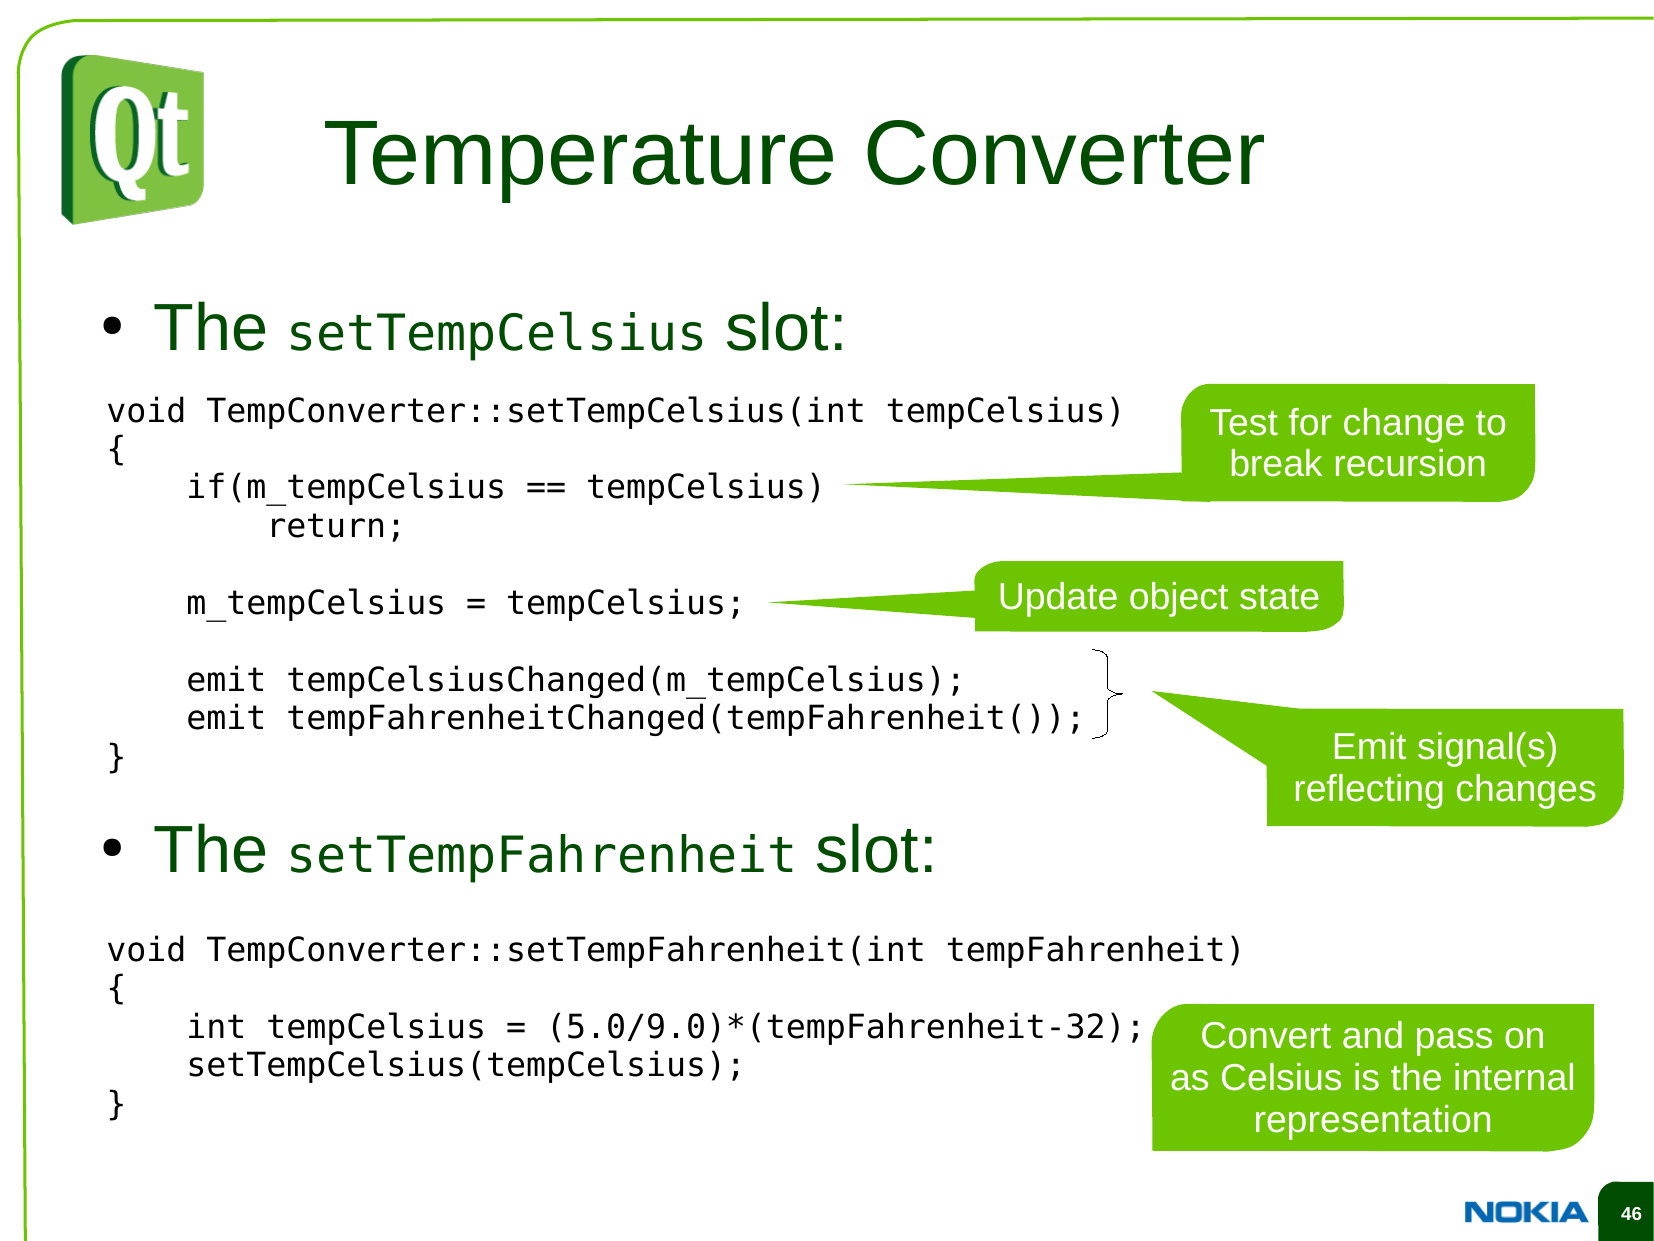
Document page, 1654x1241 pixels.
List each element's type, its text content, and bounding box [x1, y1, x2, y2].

title Temperature Converter [257, 49, 1333, 257]
text_box Emit signal(s) reflecting changes [1266, 708, 1625, 827]
text_box Test for change to break recursion [1181, 383, 1536, 502]
list The setTempCelsius slot: The setTempFahrenheit slot: [82, 290, 1571, 887]
text_box [1151, 690, 1294, 766]
picture [61, 55, 204, 225]
text_box void TempConverter::setTempCelsius(int tempCelsius) { if(m_tempCelsius == tempCelsius) return; m_tempCelsius = tempCelsius; emit tempCelsiusChanged(m_tempCelsius); emit tempFahrenheitChanged(tempFahrenheit()); } void TempConverter::setTempFahrenheit(int tempFahrenheit) { int tempCelsius = (5.0/9.0)*(tempFahrenheit-32); setTempCelsius(tempCelsius); } [91, 887, 1536, 1131]
text_box Convert and pass on as Celsius is the internal representation [1151, 1003, 1595, 1152]
picture [1465, 1201, 1589, 1223]
text_box [844, 472, 1181, 501]
text_box Update object state [974, 561, 1344, 632]
text_box [767, 590, 975, 618]
